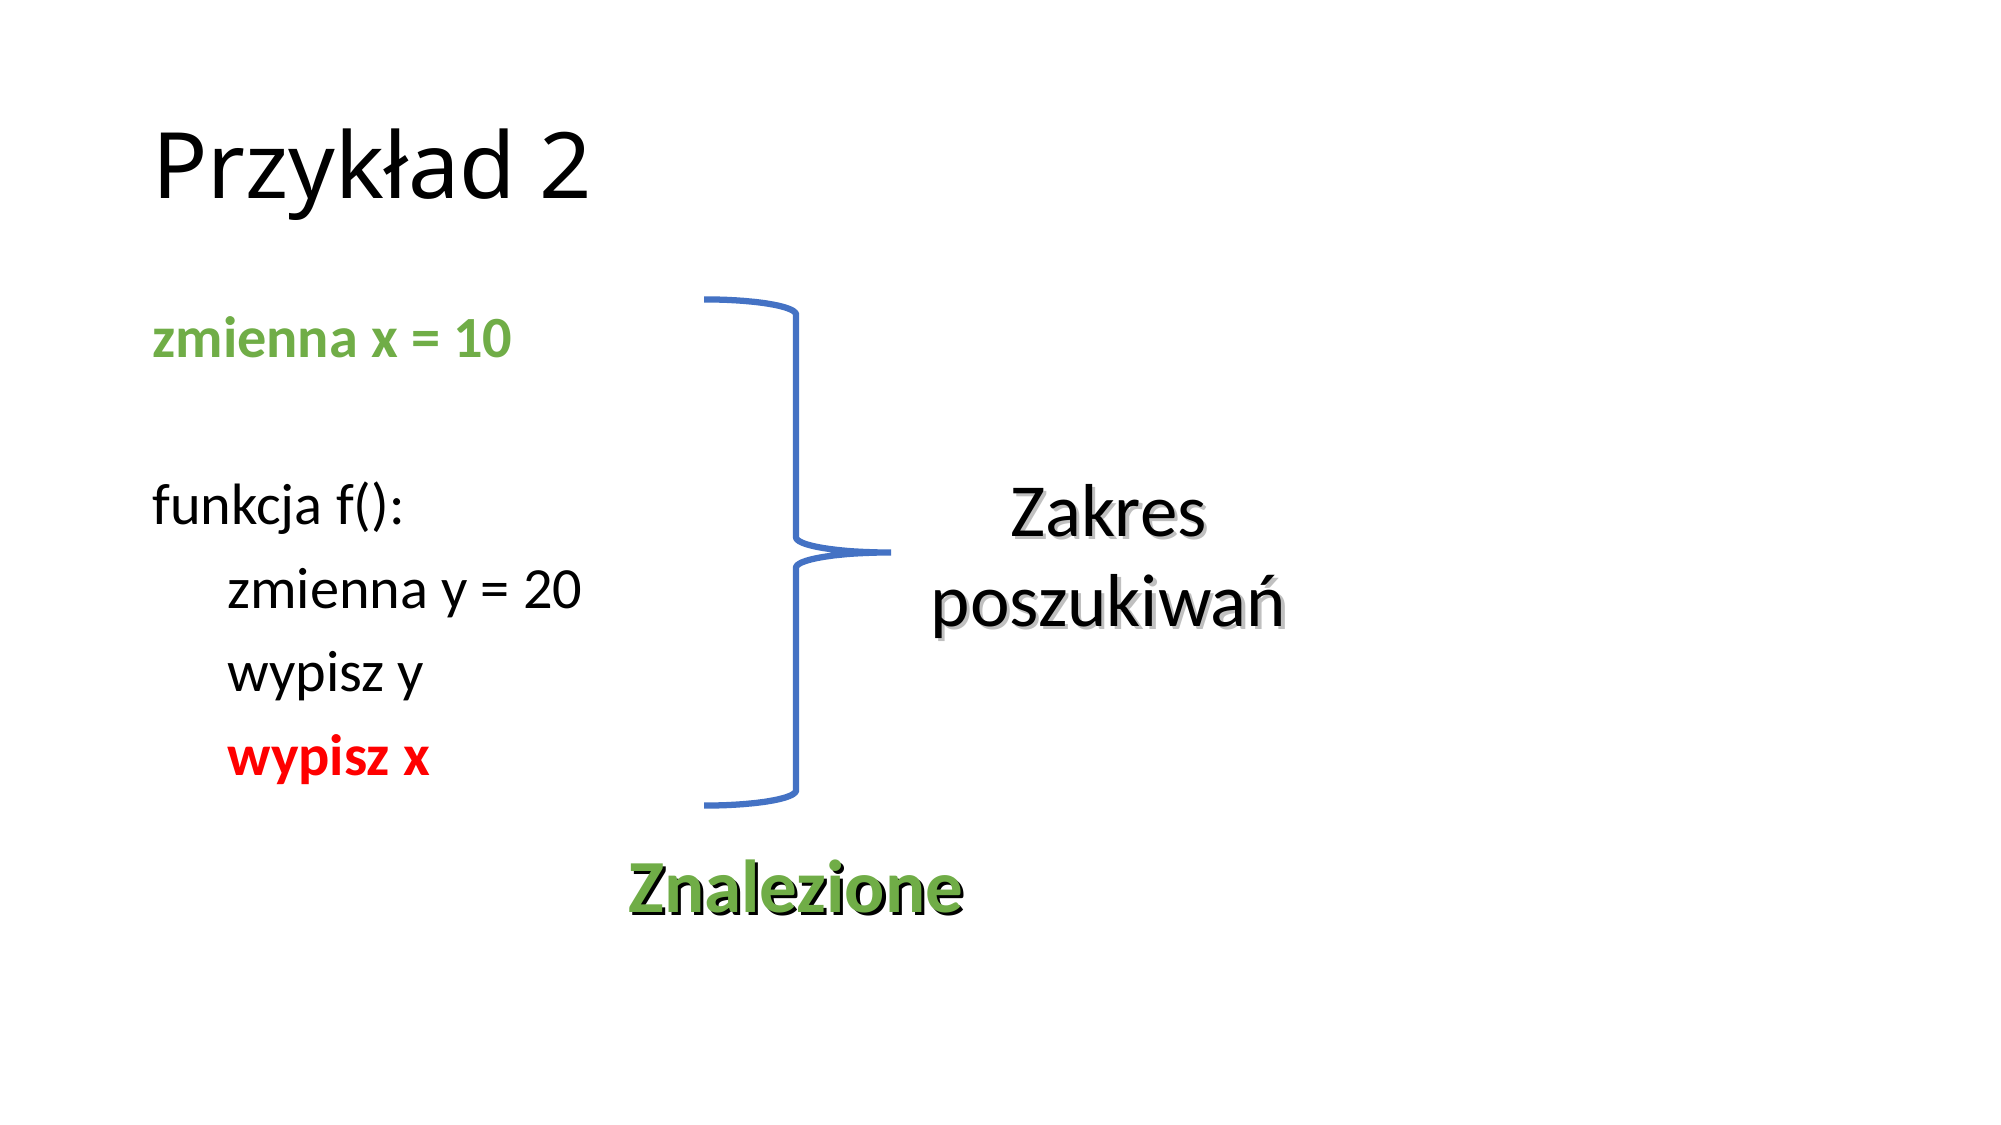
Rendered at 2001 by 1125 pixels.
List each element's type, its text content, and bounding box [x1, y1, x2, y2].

title Przykład 2 [137, 59, 1863, 278]
text_box Znalezione [531, 830, 1061, 935]
text_box Zakres poszukiwań [888, 454, 1329, 649]
list zmienna x = 10 funkcja f(): zmienna y = 20 wypisz y wypisz x [137, 299, 1863, 1014]
